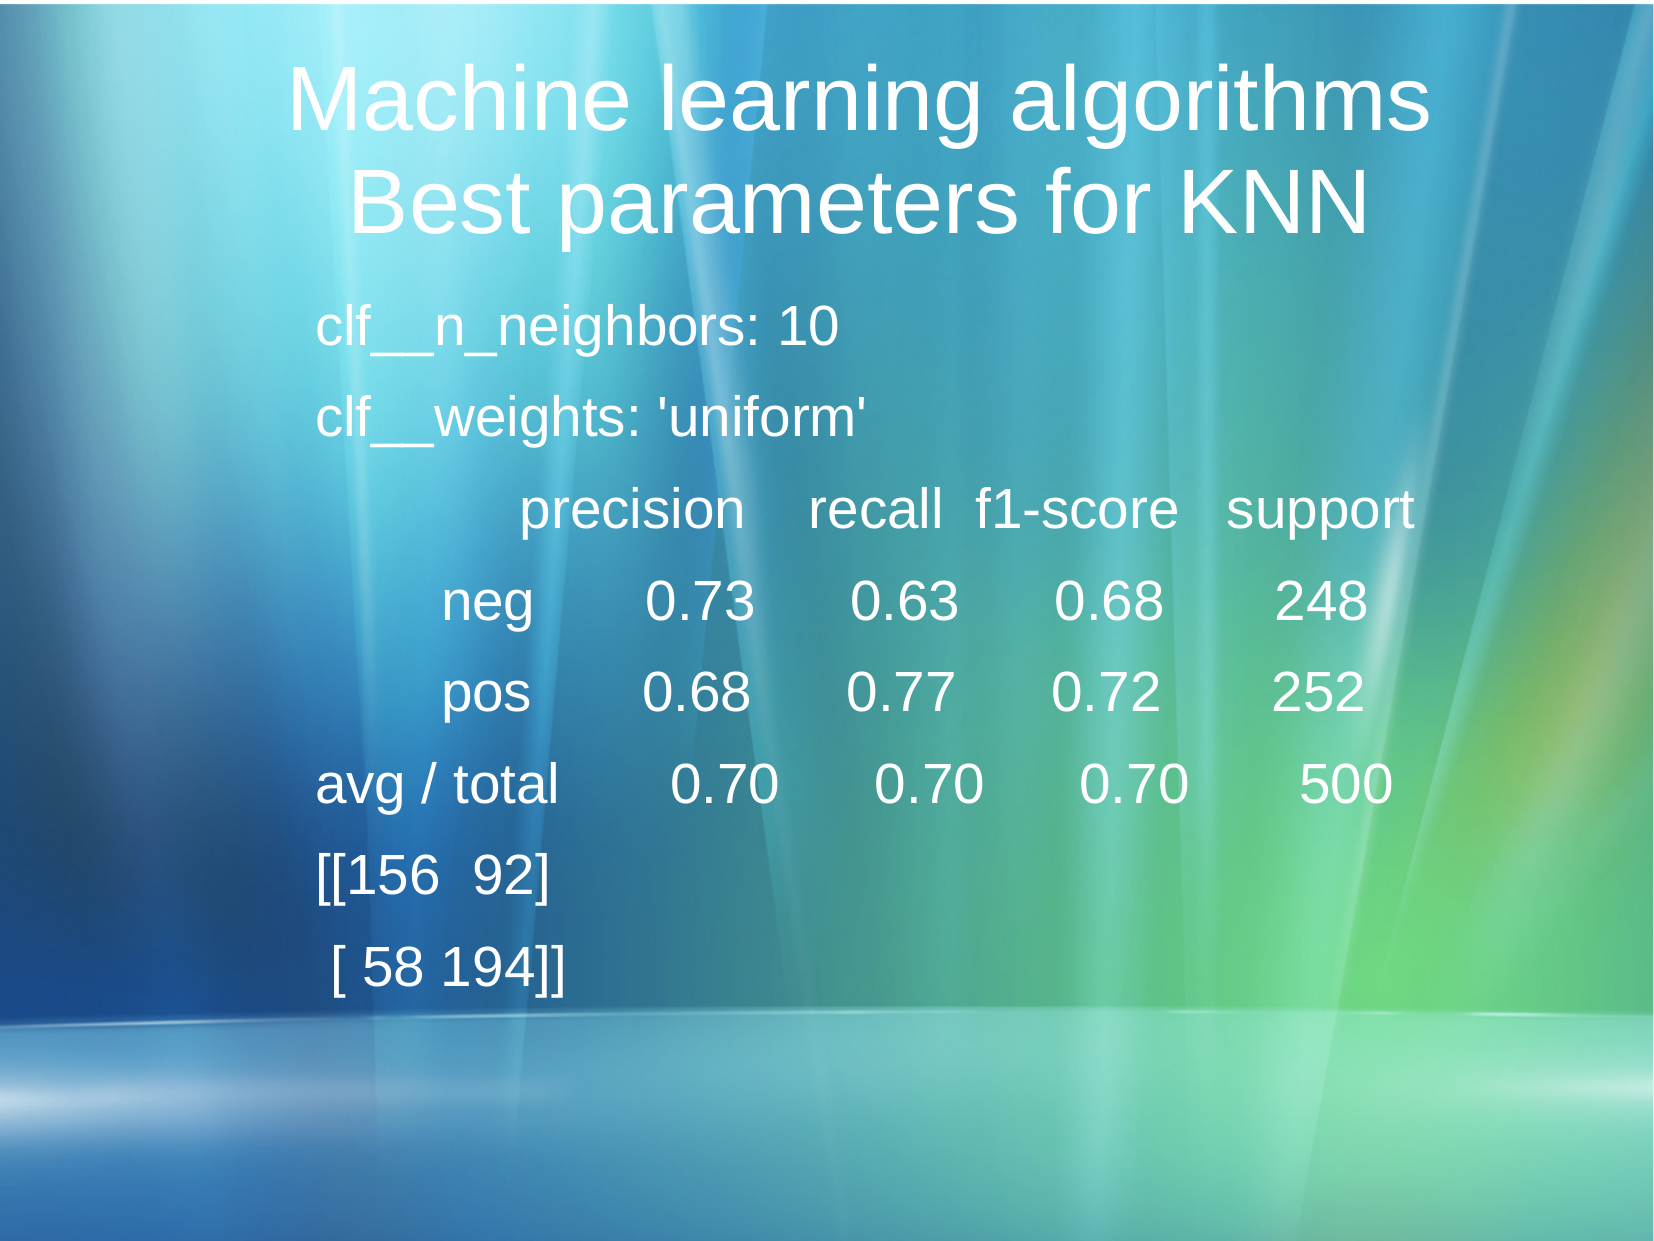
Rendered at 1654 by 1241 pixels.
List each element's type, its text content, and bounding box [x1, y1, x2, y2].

picture [0, 4, 1654, 1241]
list clf__n_neighbors: 10 clf__weights: 'uniform' precision recall f1-score support neg 0.73 0.63 0.68 248 pos 0.68 0.77 0.72 252 avg / total 0.70 0.70 0.70 500 [[156 92] [ 58 194]] [315, 290, 1535, 1006]
title Machine learning algorithms Best parameters for KNN [82, 45, 1568, 258]
